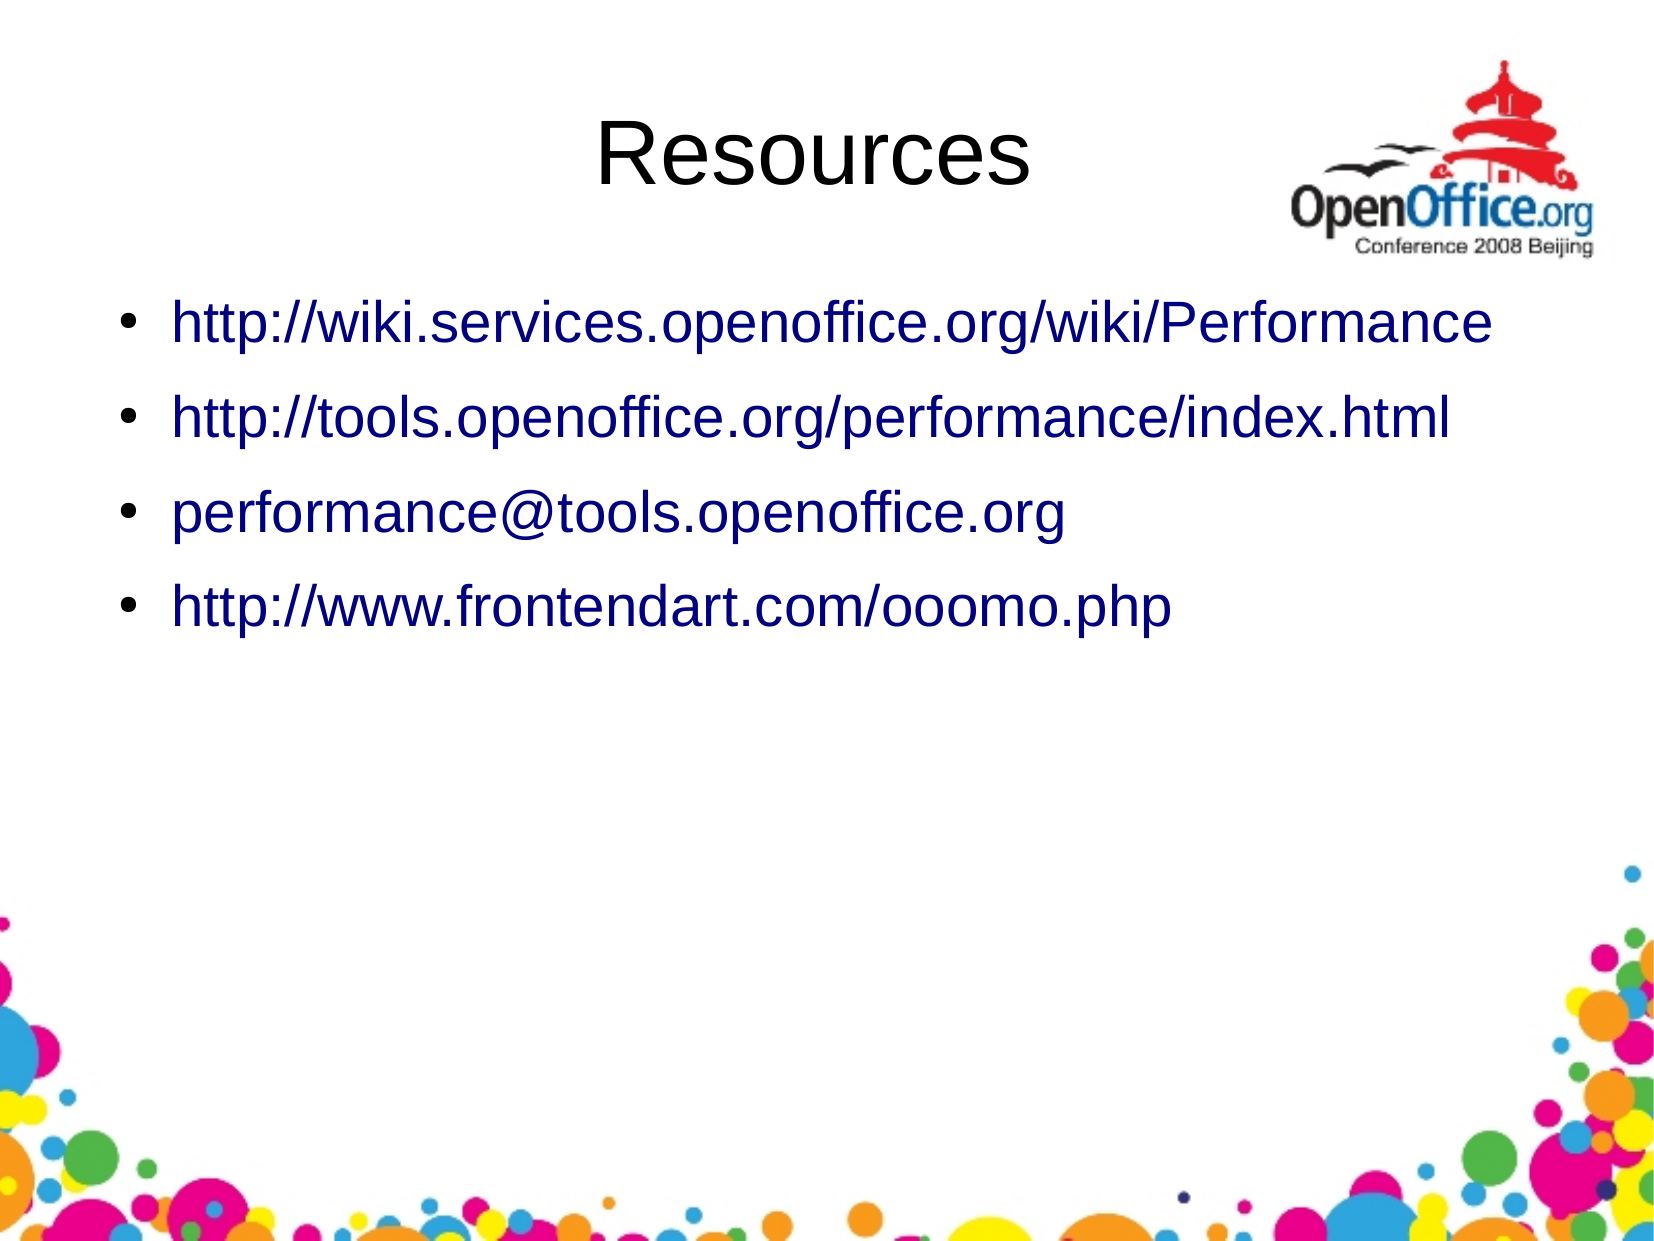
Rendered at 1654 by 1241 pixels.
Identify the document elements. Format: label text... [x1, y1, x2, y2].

list http://wiki.services.openoffice.org/wiki/Performance http://tools.openoffice.org/performance/index.html performance@tools.openoffice.org http://www.frontendart.com/ooomo.php [82, 290, 1571, 1109]
picture [0, 0, 1654, 1241]
title Resources [82, 49, 1571, 257]
